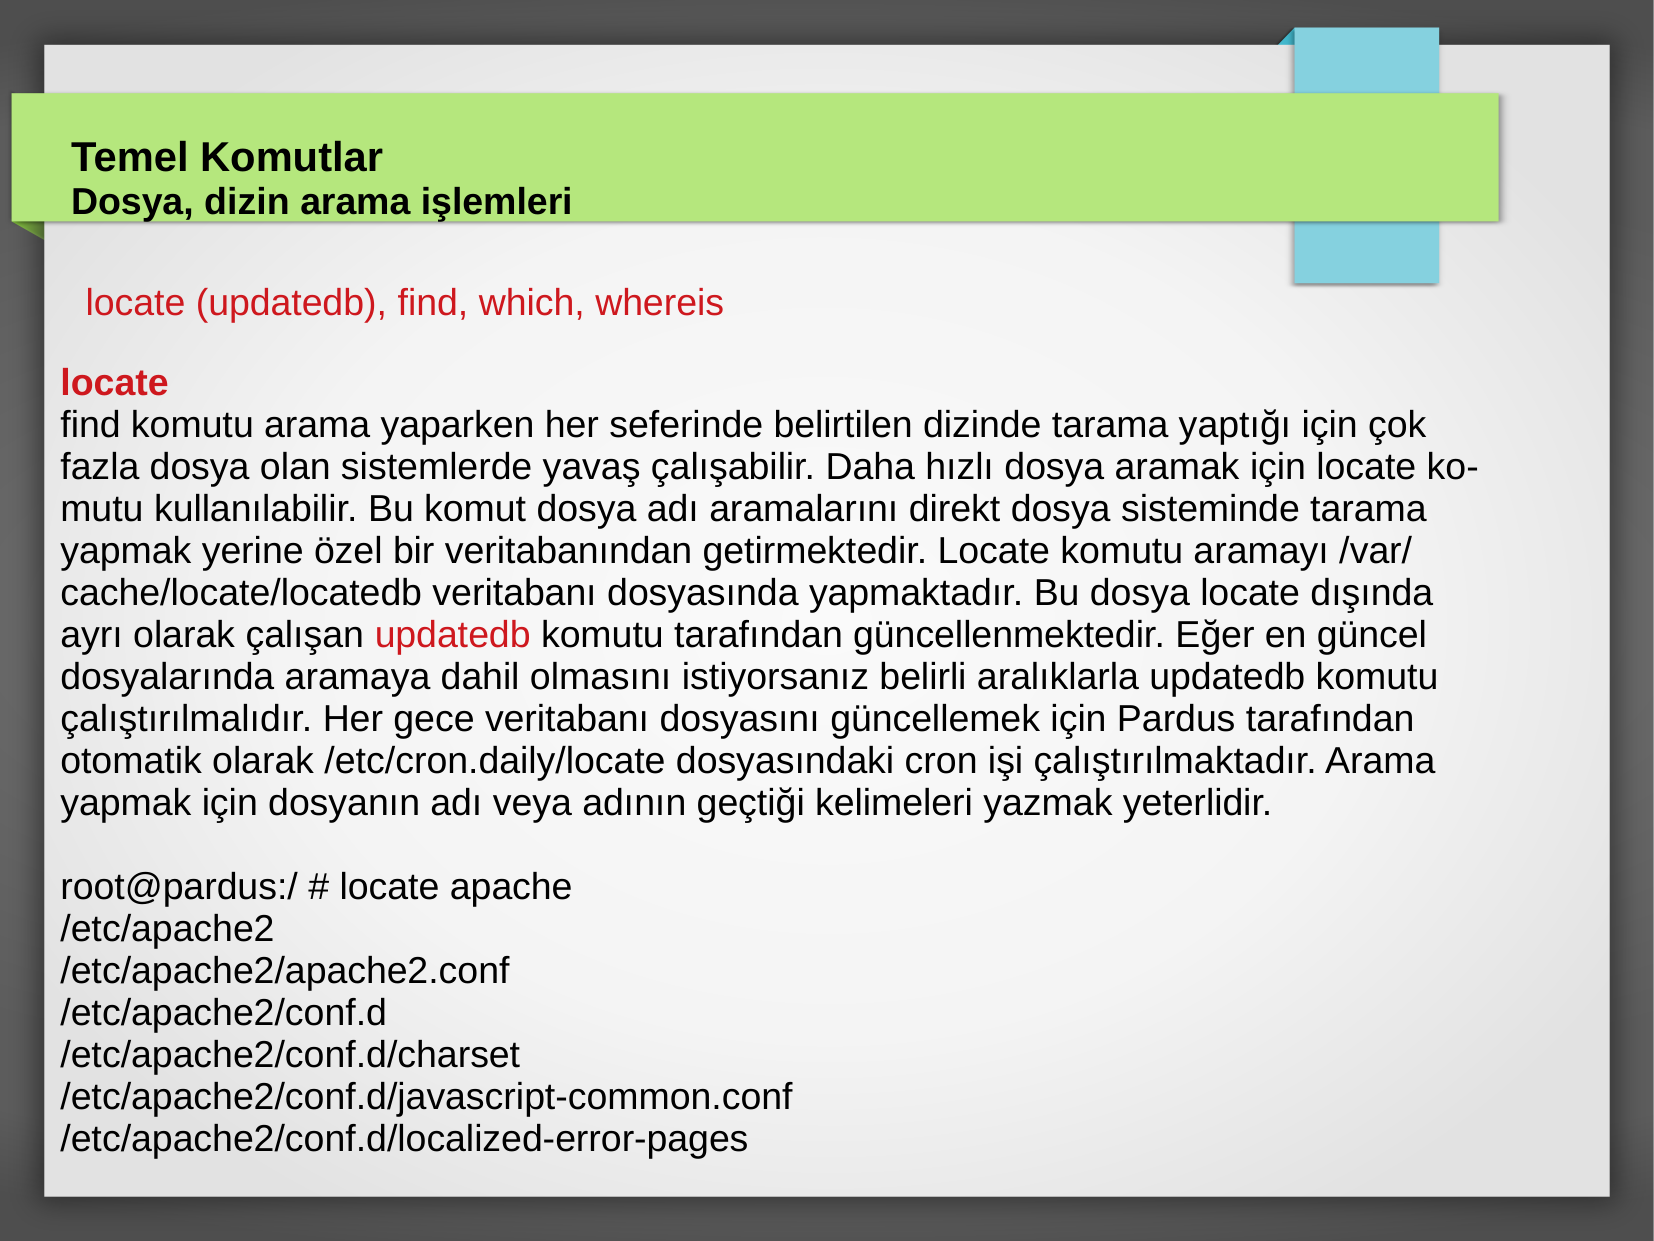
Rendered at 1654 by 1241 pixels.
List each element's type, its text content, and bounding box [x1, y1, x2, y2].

text_box Temel Komutlar Dosya, dizin arama işlemleri [56, 126, 1217, 272]
text_box locate find komutu arama yaparken her seferinde belirtilen dizinde tarama yaptığı için çok fazla dosya olan sistemlerde yavaş çalışabilir. Daha hızlı dosya aramak için locate ko- mutu kullanılabilir. Bu komut dosya adı aramalarını direkt dosya sisteminde tarama yapmak yerine özel bir veritabanından getirmektedir. Locate komutu aramayı /var/ cache/locate/locatedb veritabanı dosyasında yapmaktadır. Bu dosya locate dışında ayrı olarak çalışan updatedb komutu tarafından güncellenmektedir. Eğer en güncel dosyalarında aramaya dahil olmasını istiyorsanız belirli aralıklarla updatedb komutu çalıştırılmalıdır. Her gece veritabanı dosyasını güncellemek için Pardus tarafından otomatik olarak /etc/cron.daily/locate dosyasındaki cron işi çalıştırılmaktadır. Arama yapmak için dosyanın adı veya adının geçtiği kelimeleri yazmak yeterlidir. root@pardus:/ # locate apache /etc/apache2 /etc/apache2/apache2.conf /etc/apache2/conf.d /etc/apache2/conf.d/charset /etc/apache2/conf.d/javascript-common.conf /etc/apache2/conf.d/localized-error-pages [45, 354, 1495, 1167]
text_box locate (updatedb), find, which, whereis [70, 273, 804, 331]
picture [0, 0, 1654, 1241]
